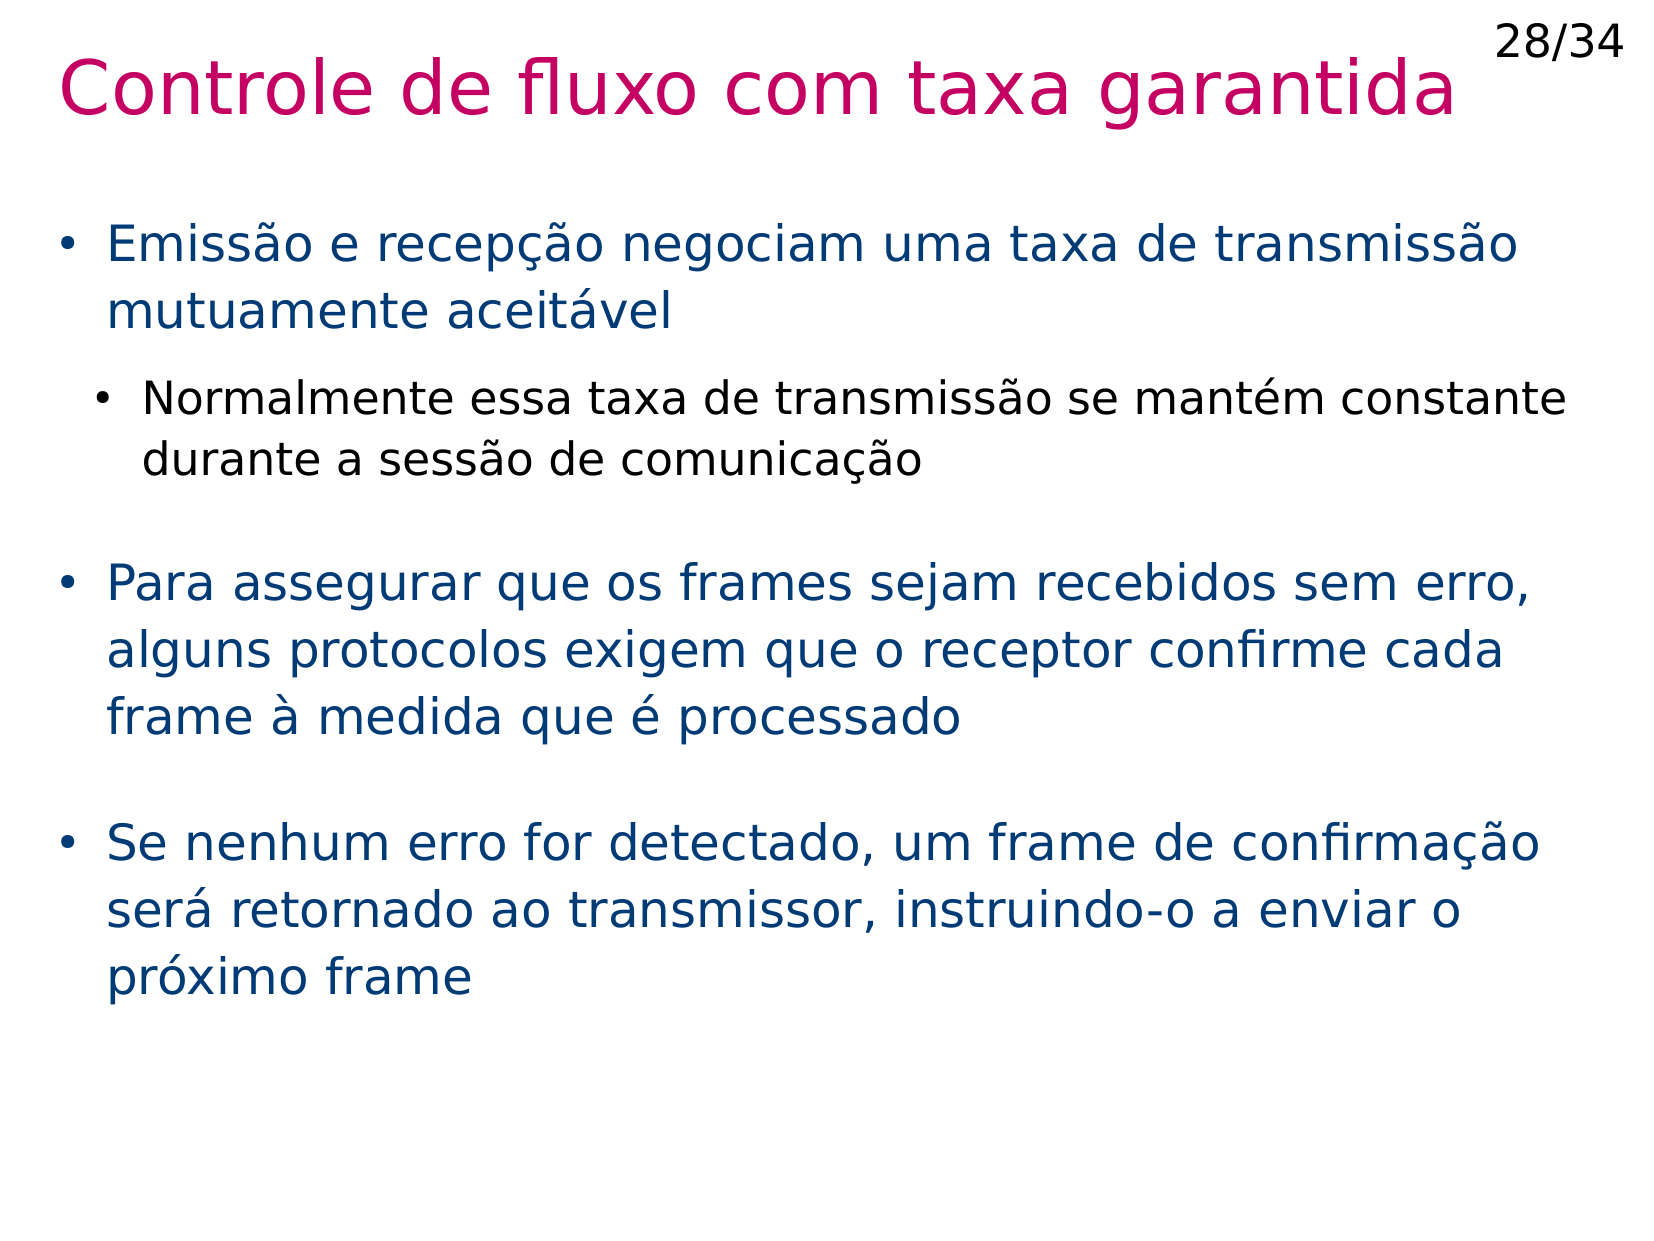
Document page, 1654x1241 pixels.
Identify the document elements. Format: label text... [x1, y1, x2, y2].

title Controle de fluxo com taxa garantida [59, 29, 1625, 148]
list Emissão e recepção negociam uma taxa de transmissão mutuamente aceitável Normalmente essa taxa de transmissão se mantém constante durante a sessão de comunicação Para assegurar que os frames sejam recebidos sem erro, alguns protocolos exigem que o receptor confirme cada frame à medida que é processado Se nenhum erro for detectado, um frame de confirmação será retornado ao transmissor, instruindo-o a enviar o próximo frame [59, 206, 1625, 1211]
